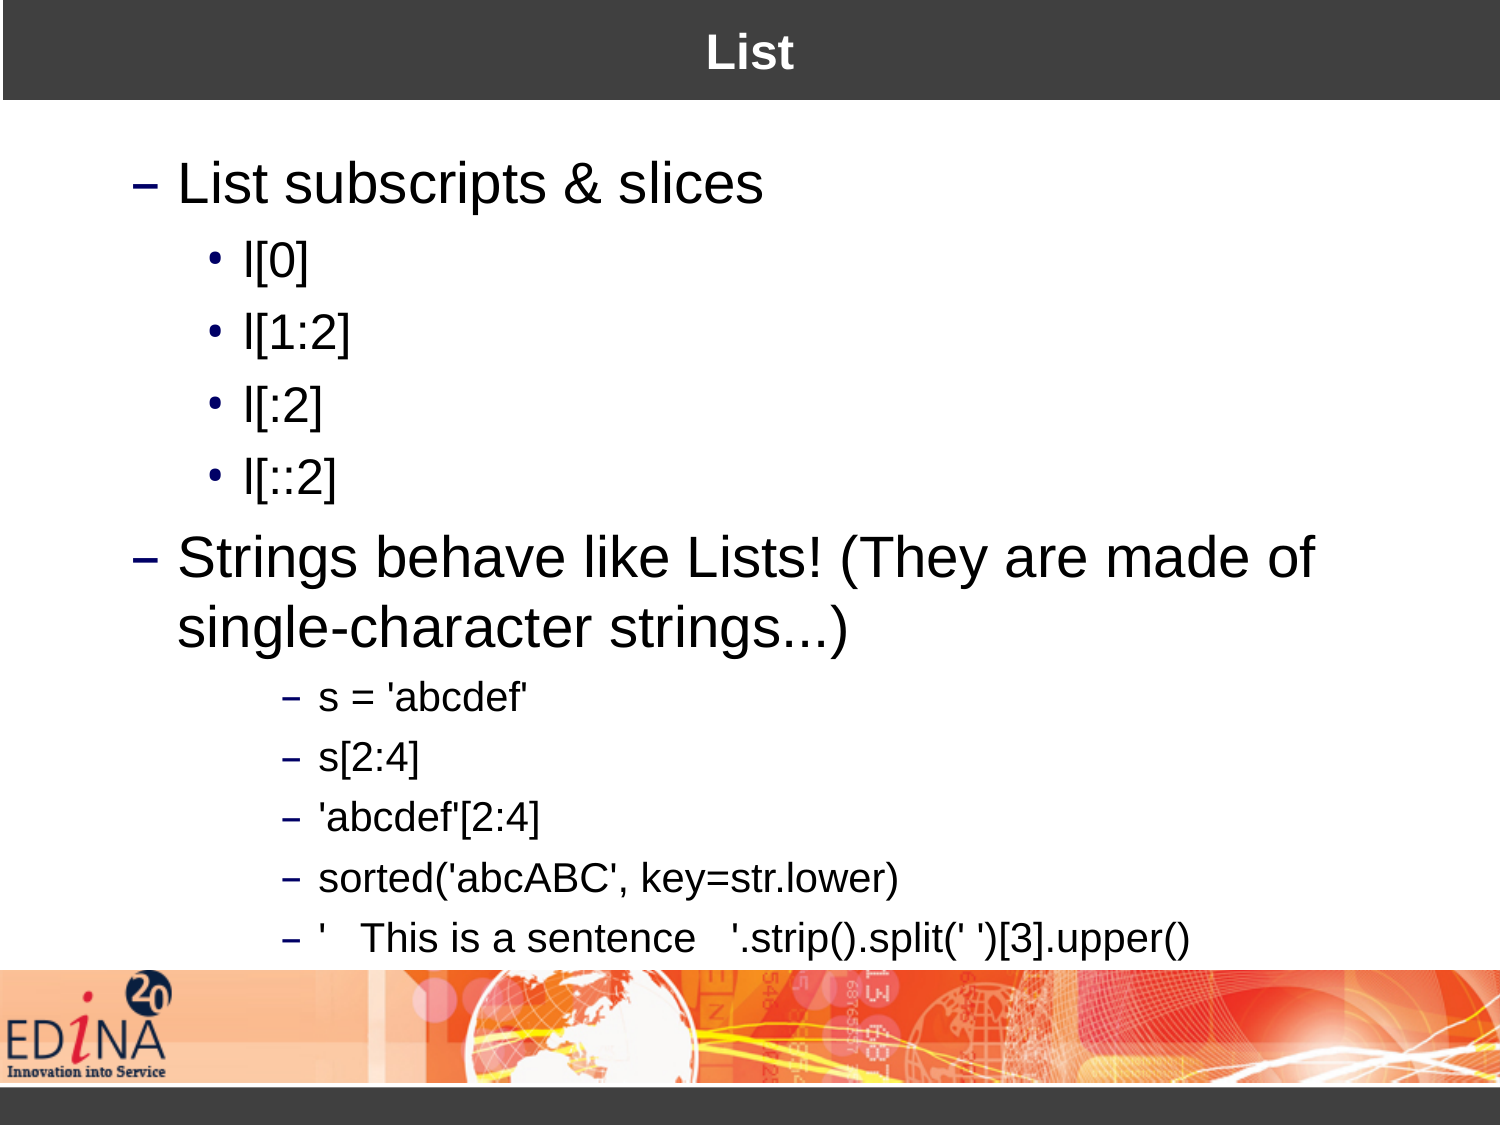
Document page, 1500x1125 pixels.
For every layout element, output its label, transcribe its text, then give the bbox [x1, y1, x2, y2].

list List subscripts & slices l[0] l[1:2] l[:2] l[::2] Strings behave like Lists! (They are made of single-character strings...) s = 'abcdef' s[2:4] 'abcdef'[2:4] sorted('abcABC', key=str.lower) ' This is a sentence '.strip().split(' ')[3].upper() [41, 137, 1424, 1024]
title List [0, 0, 1500, 100]
picture [0, 970, 1500, 1083]
